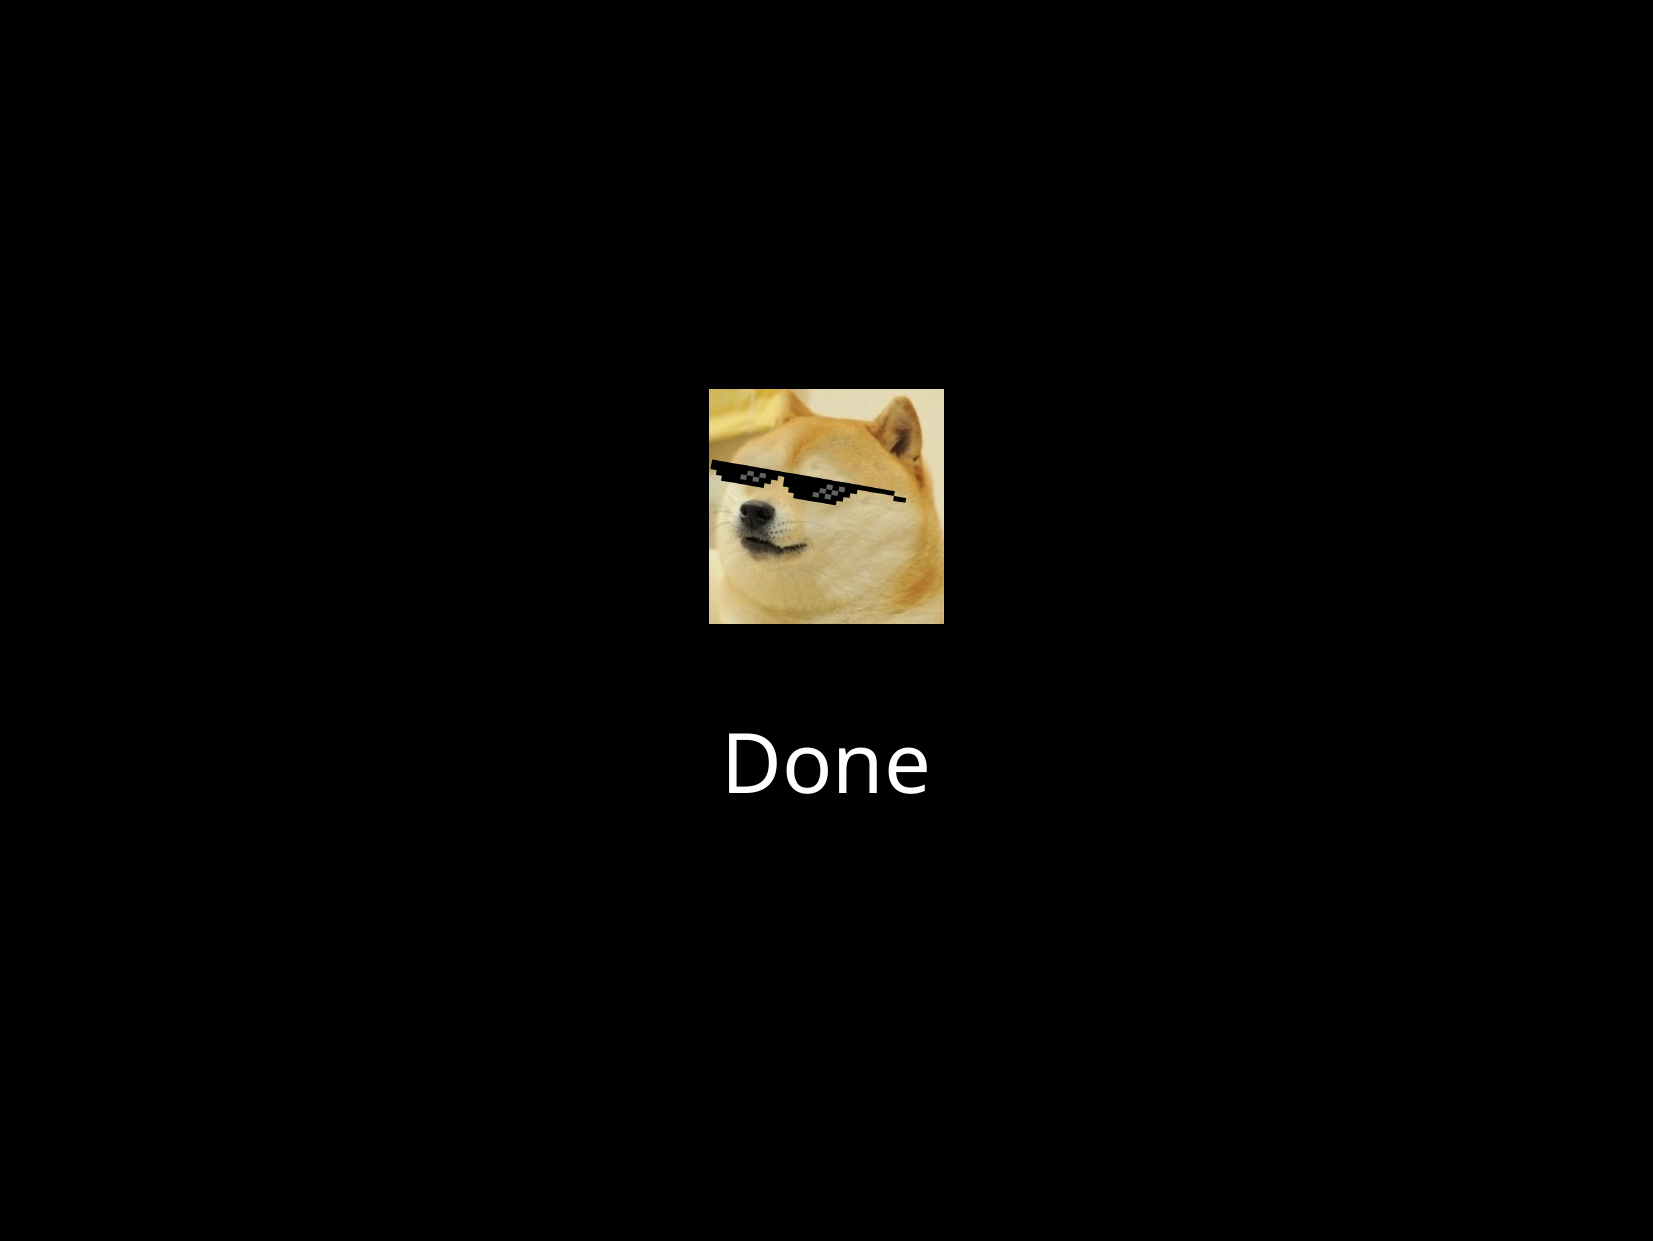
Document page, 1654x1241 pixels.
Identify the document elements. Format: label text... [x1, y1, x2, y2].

subtitle Done [82, 231, 1571, 951]
picture [709, 389, 944, 624]
